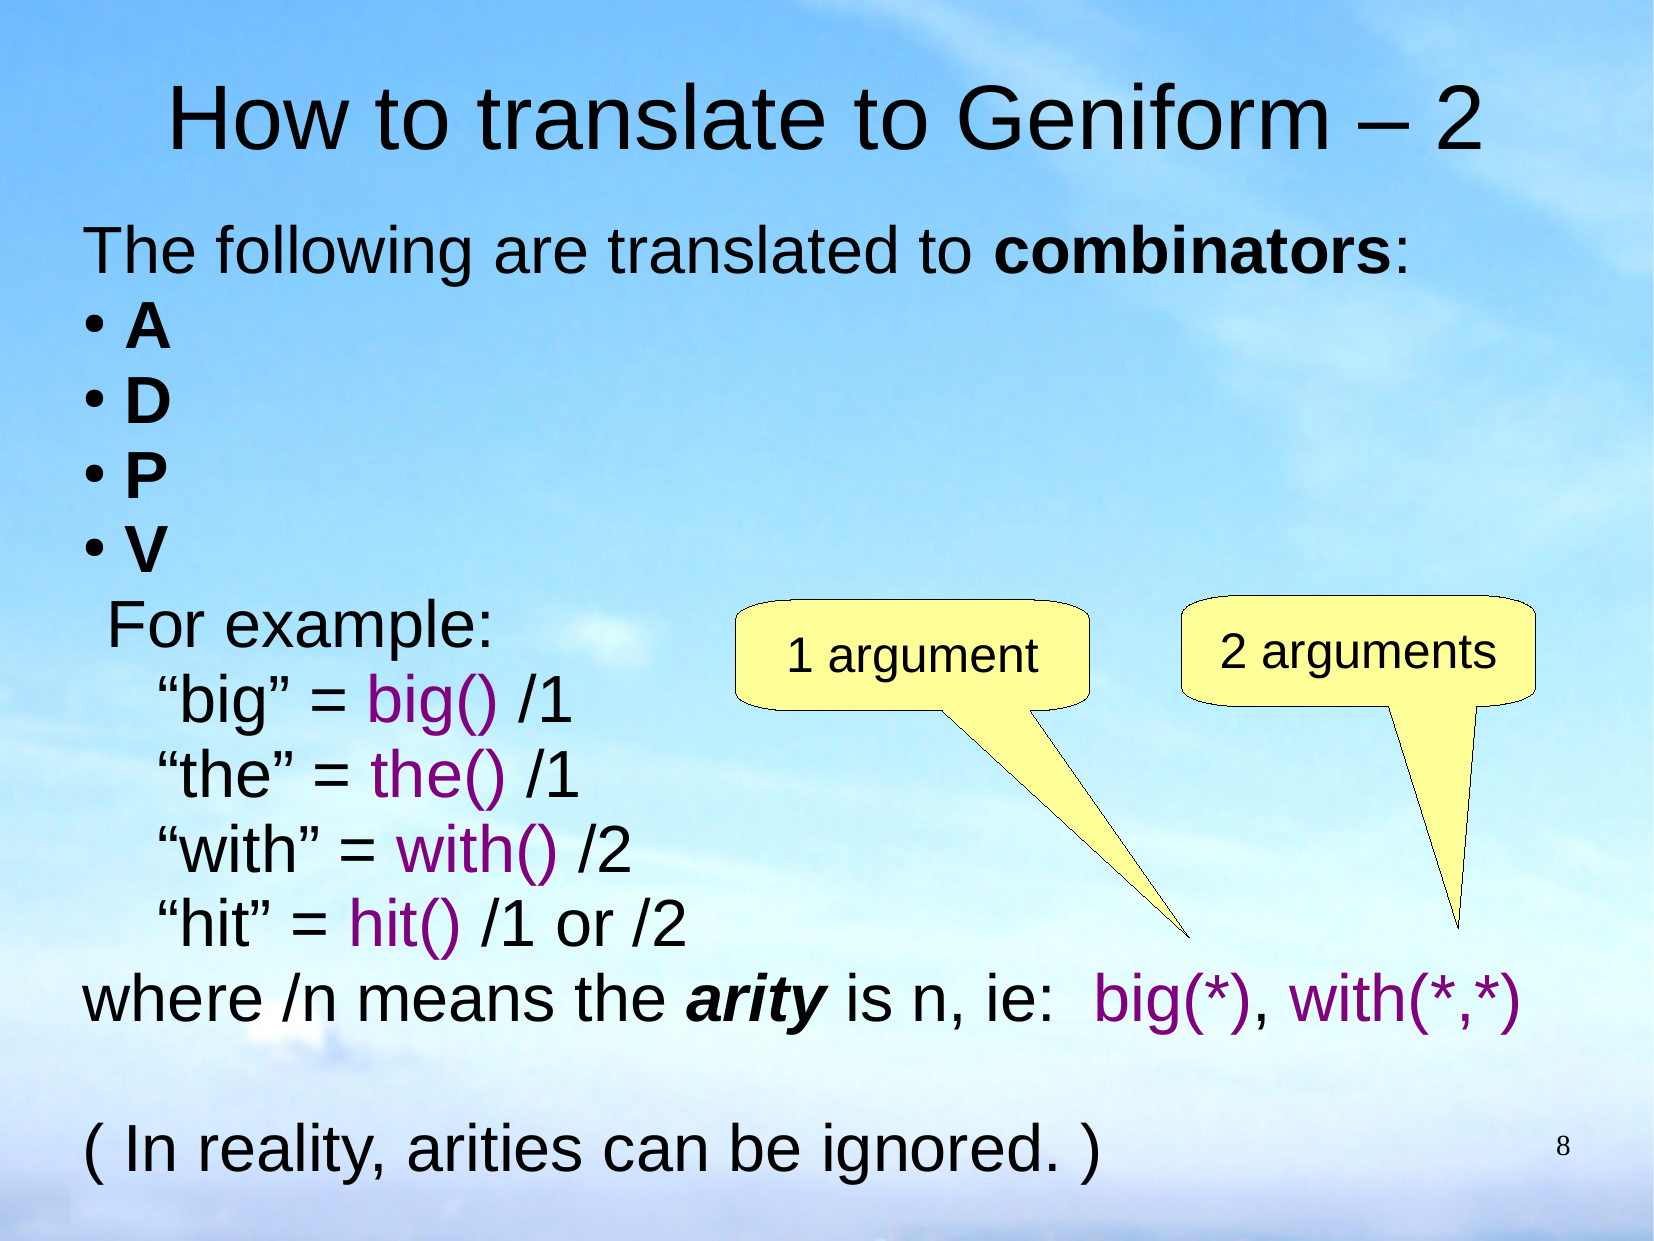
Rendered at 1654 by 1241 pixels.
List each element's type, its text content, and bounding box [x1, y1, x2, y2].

title How to translate to Geniform – 2 [82, 13, 1571, 213]
text_box 1 argument [735, 599, 1190, 938]
text_box 2 arguments [1181, 595, 1536, 929]
subtitle The following are translated to combinators: A D P V For example: “big” = big() /1 “the” = the() /1 “with” = with() /2 “hit” = hit() /1 or /2 where /n means the arity is n, ie: big(*), with(*,*) ( In reality, arities can be ignored. ) [82, 213, 1571, 1186]
picture [0, 0, 1654, 1241]
